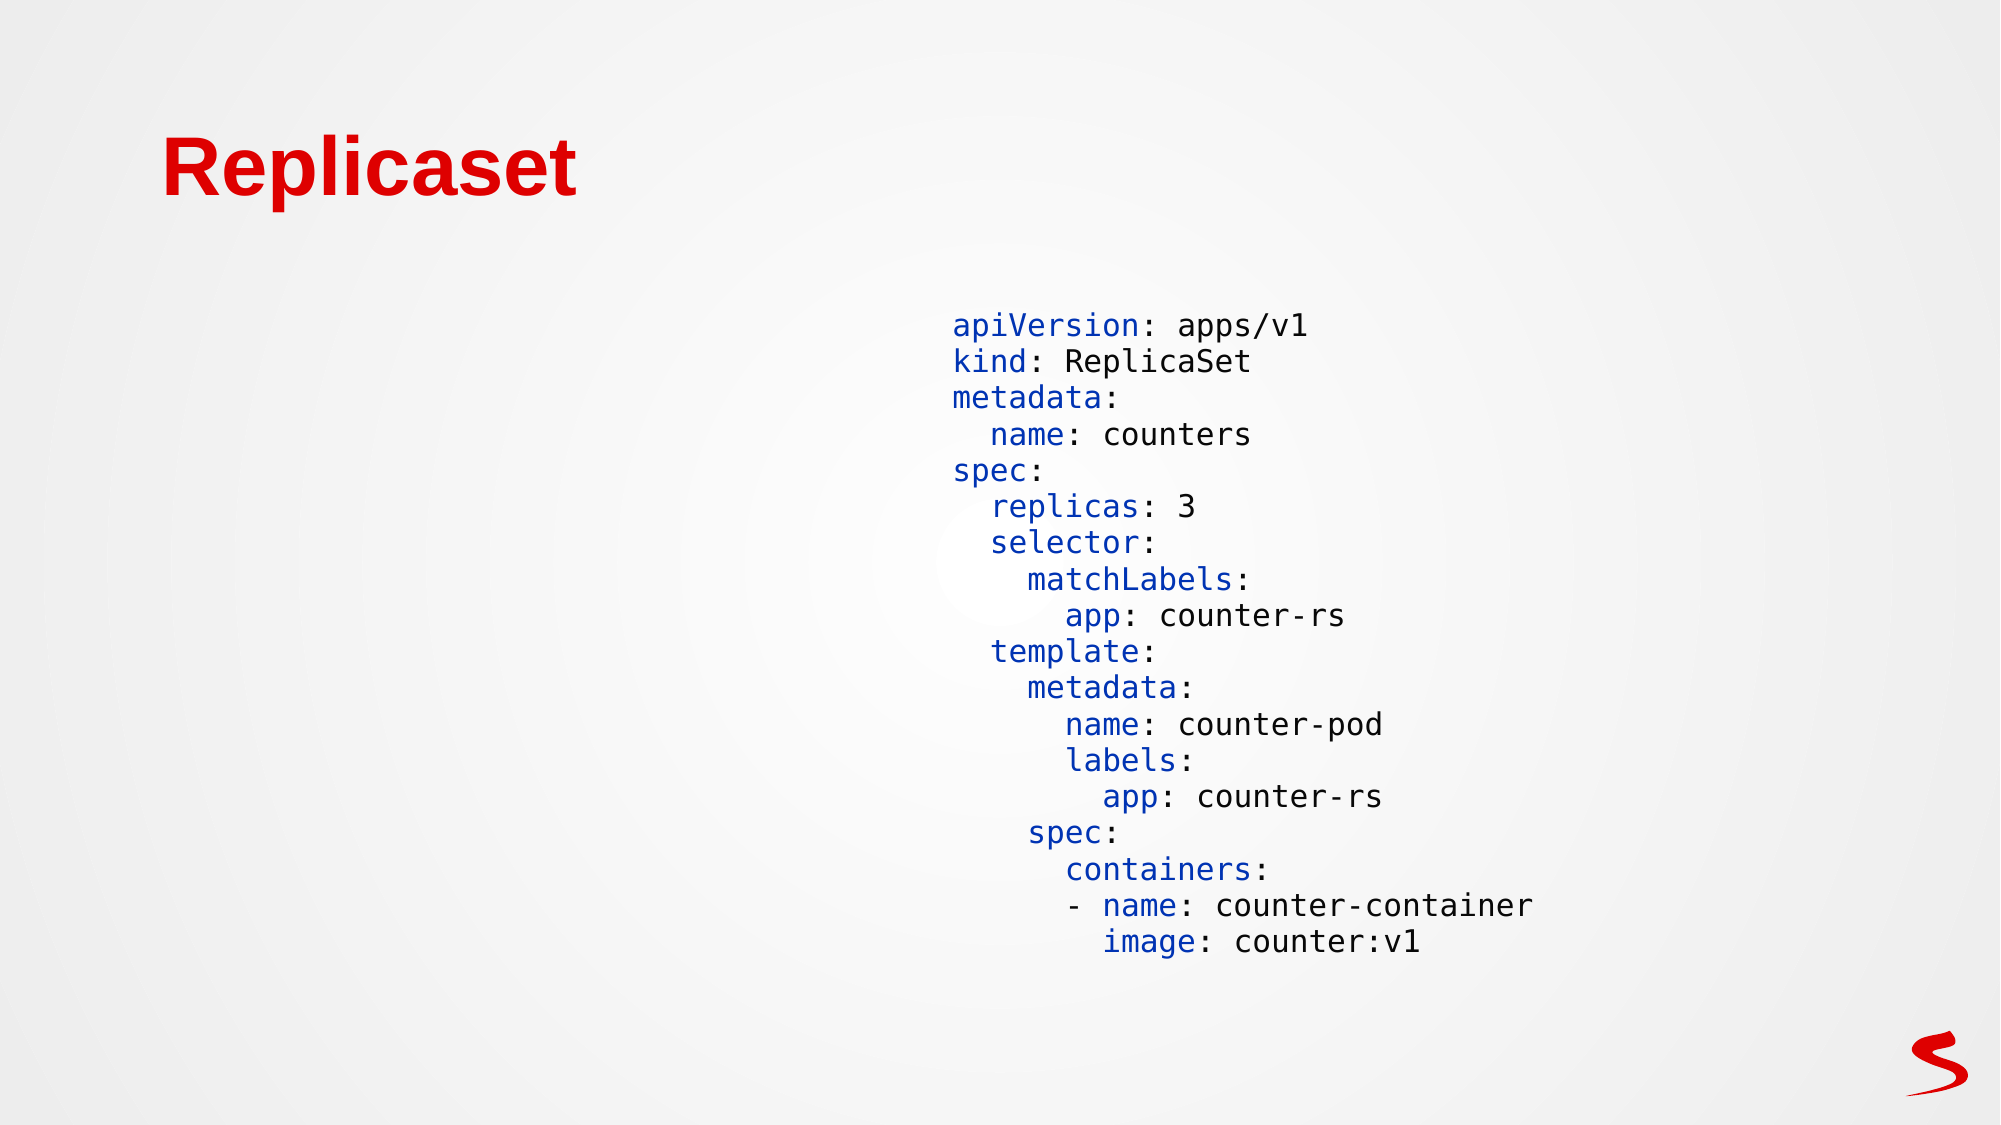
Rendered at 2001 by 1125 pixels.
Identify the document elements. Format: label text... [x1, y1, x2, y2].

text_box Replicaset [146, 112, 1816, 229]
text_box apiVersion: apps/v1 kind: ReplicaSet metadata: name: counters spec: replicas: 3 selector: matchLabels: app: counter-rs template: metadata: name: counter-pod labels: app: counter-rs spec: containers: - name: counter-container image: counter:v1 [937, 299, 1951, 1051]
